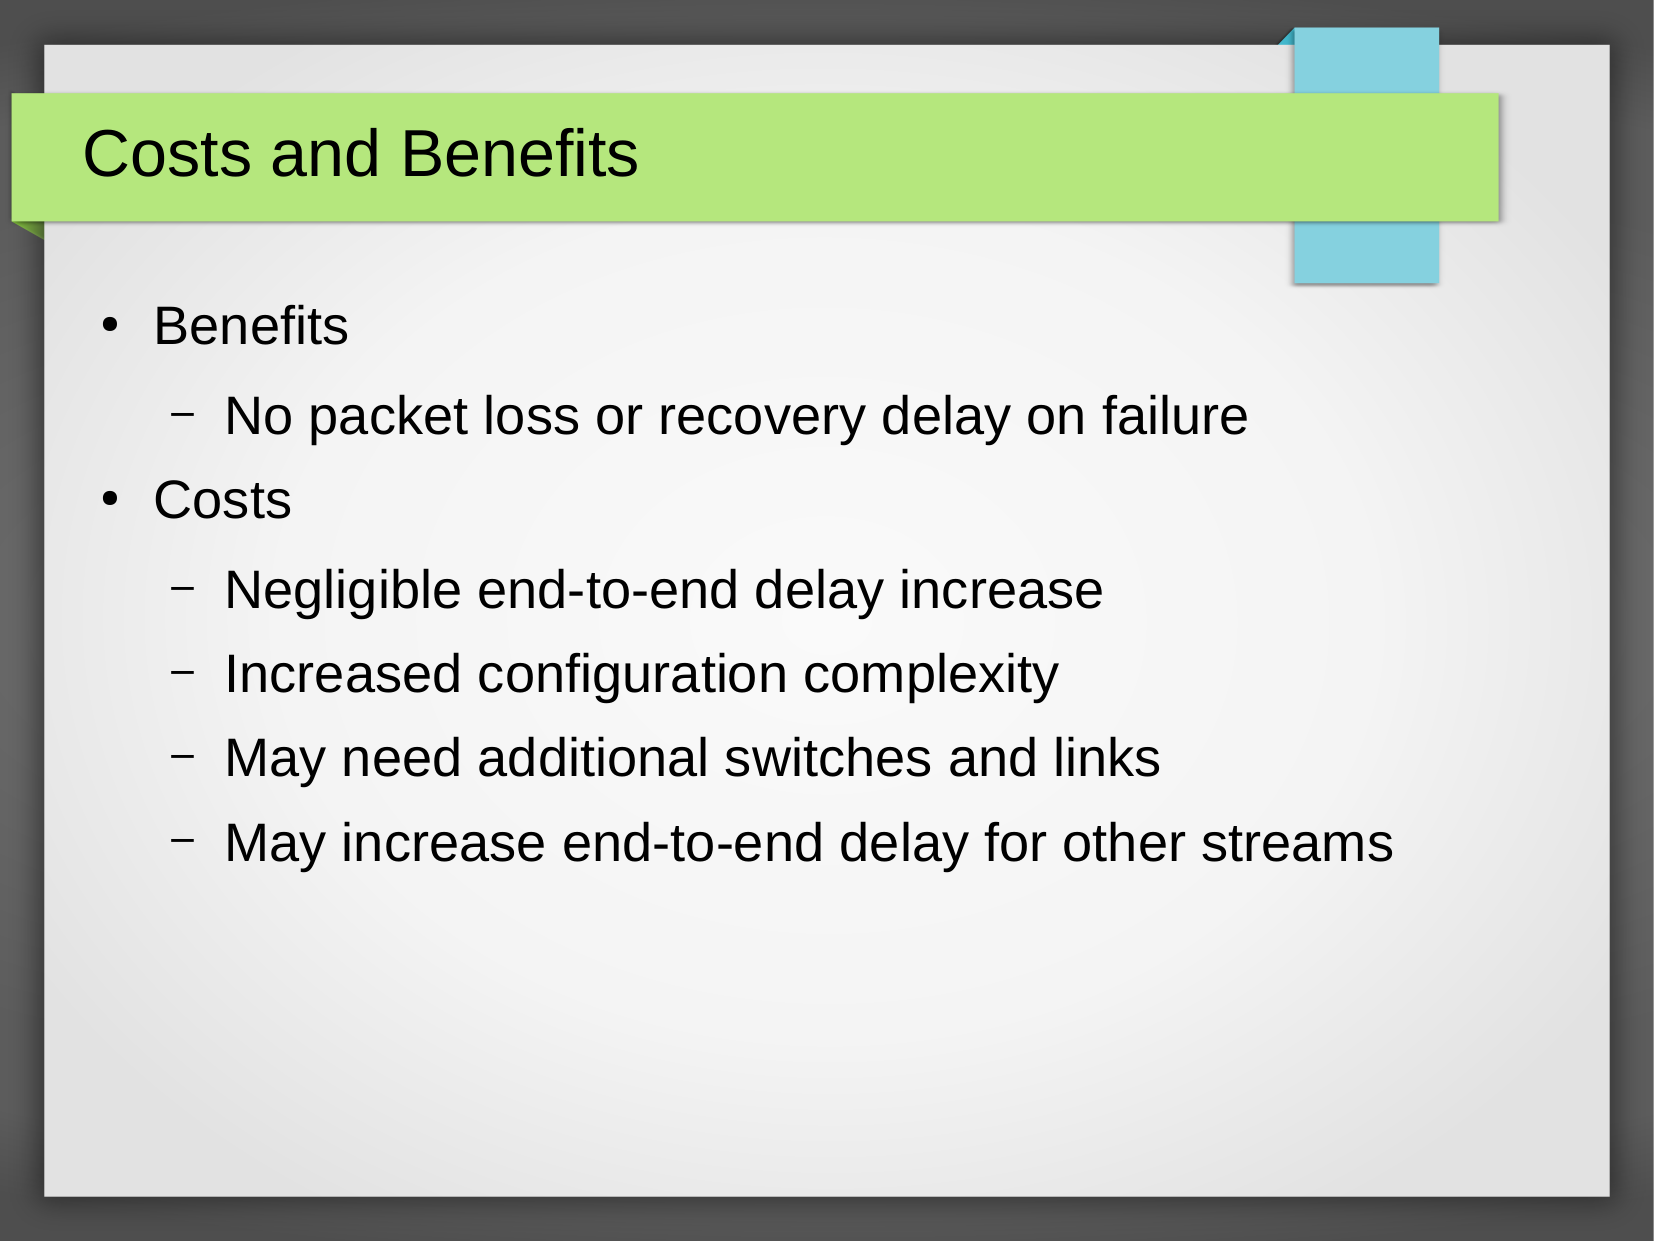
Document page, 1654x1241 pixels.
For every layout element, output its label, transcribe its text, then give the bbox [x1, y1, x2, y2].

title Costs and Benefits [82, 94, 1264, 213]
list Benefits No packet loss or recovery delay on failure Costs Negligible end-to-end delay increase Increased configuration complexity May need additional switches and links May increase end-to-end delay for other streams [82, 295, 1571, 1015]
picture [0, 0, 1654, 1241]
